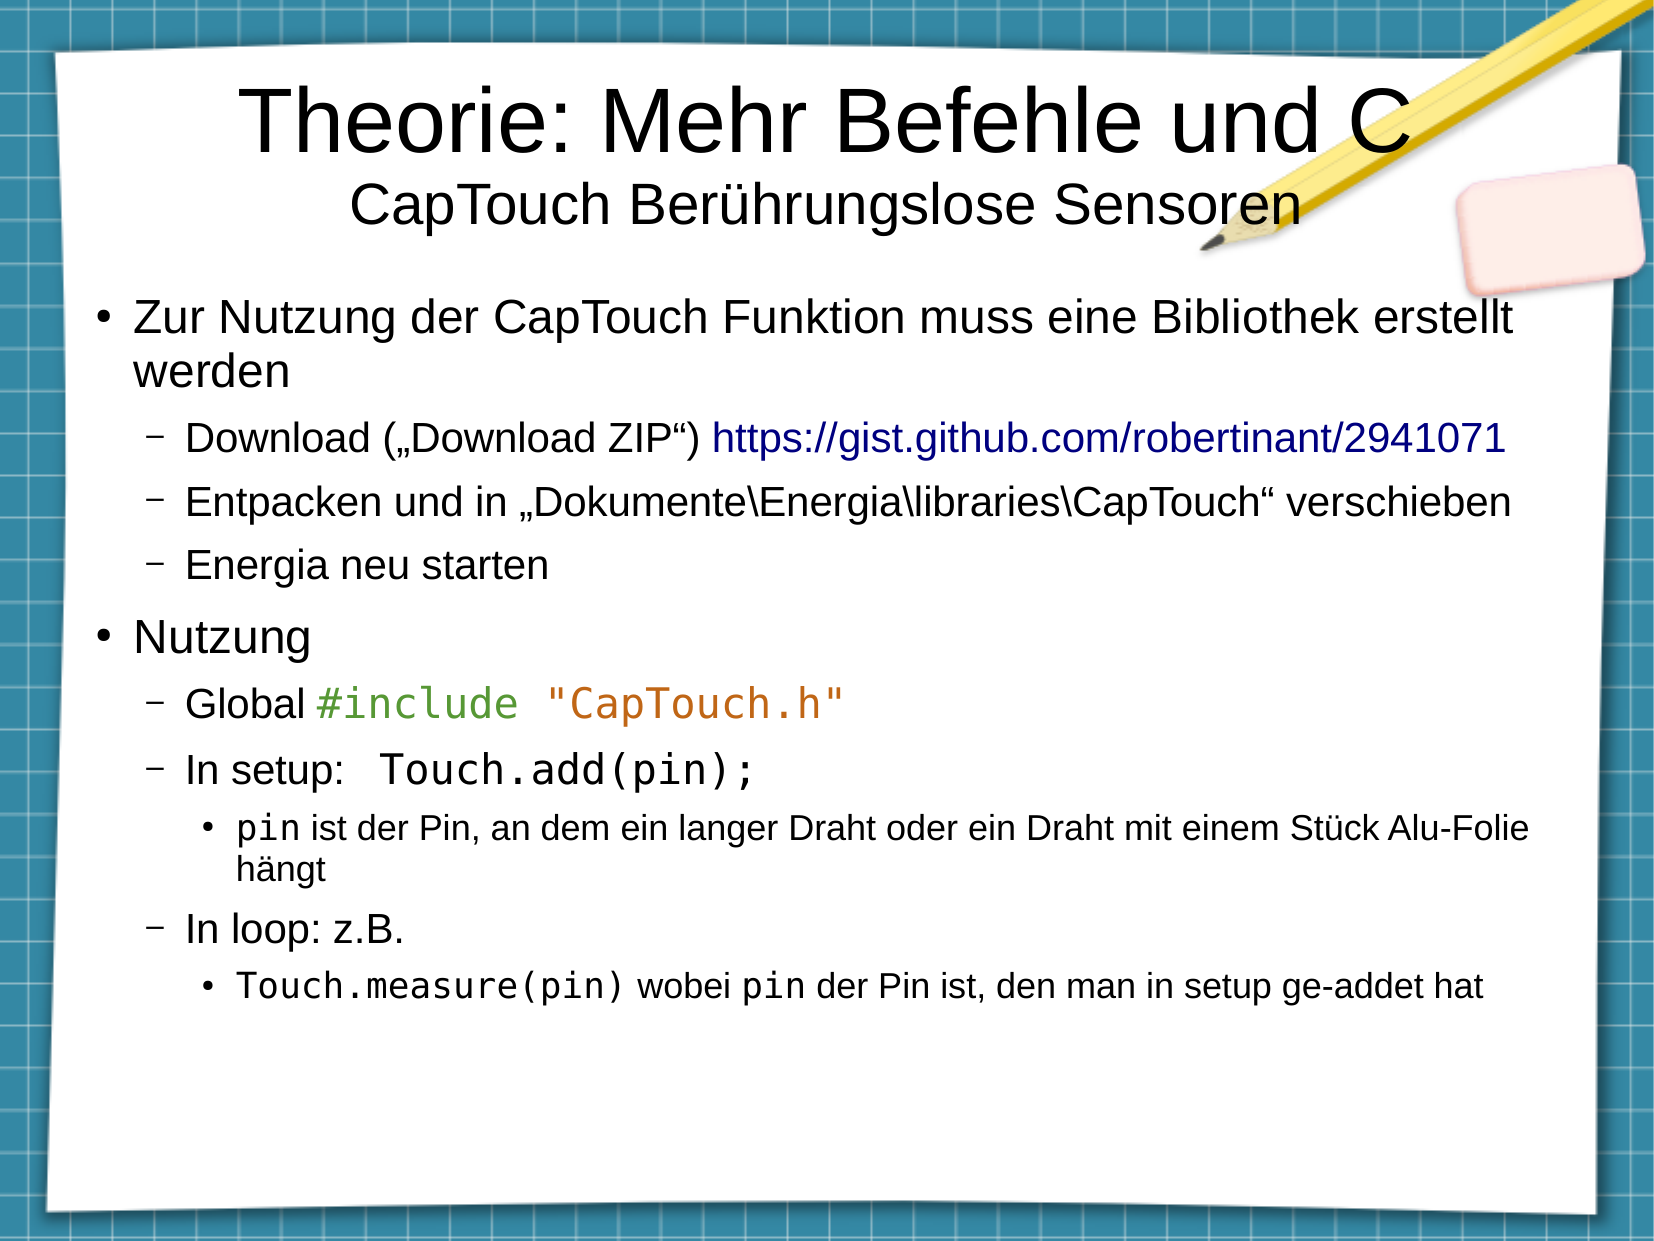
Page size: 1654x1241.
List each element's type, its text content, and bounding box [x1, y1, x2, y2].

title Theorie: Mehr Befehle und C CapTouch Berührungslose Sensoren [82, 49, 1571, 257]
picture [0, 0, 1654, 1241]
list Zur Nutzung der CapTouch Funktion muss eine Bibliothek erstellt werden Download („Download ZIP“) https://gist.github.com/robertinant/2941071 Entpacken und in „Dokumente\Energia\libraries\CapTouch“ verschieben Energia neu starten Nutzung Global #include "CapTouch.h" In setup: Touch.add(pin); pin ist der Pin, an dem ein langer Draht oder ein Draht mit einem Stück Alu-Folie hängt In loop: z.B. Touch.measure(pin) wobei pin der Pin ist, den man in setup ge-addet hat [82, 290, 1571, 1010]
